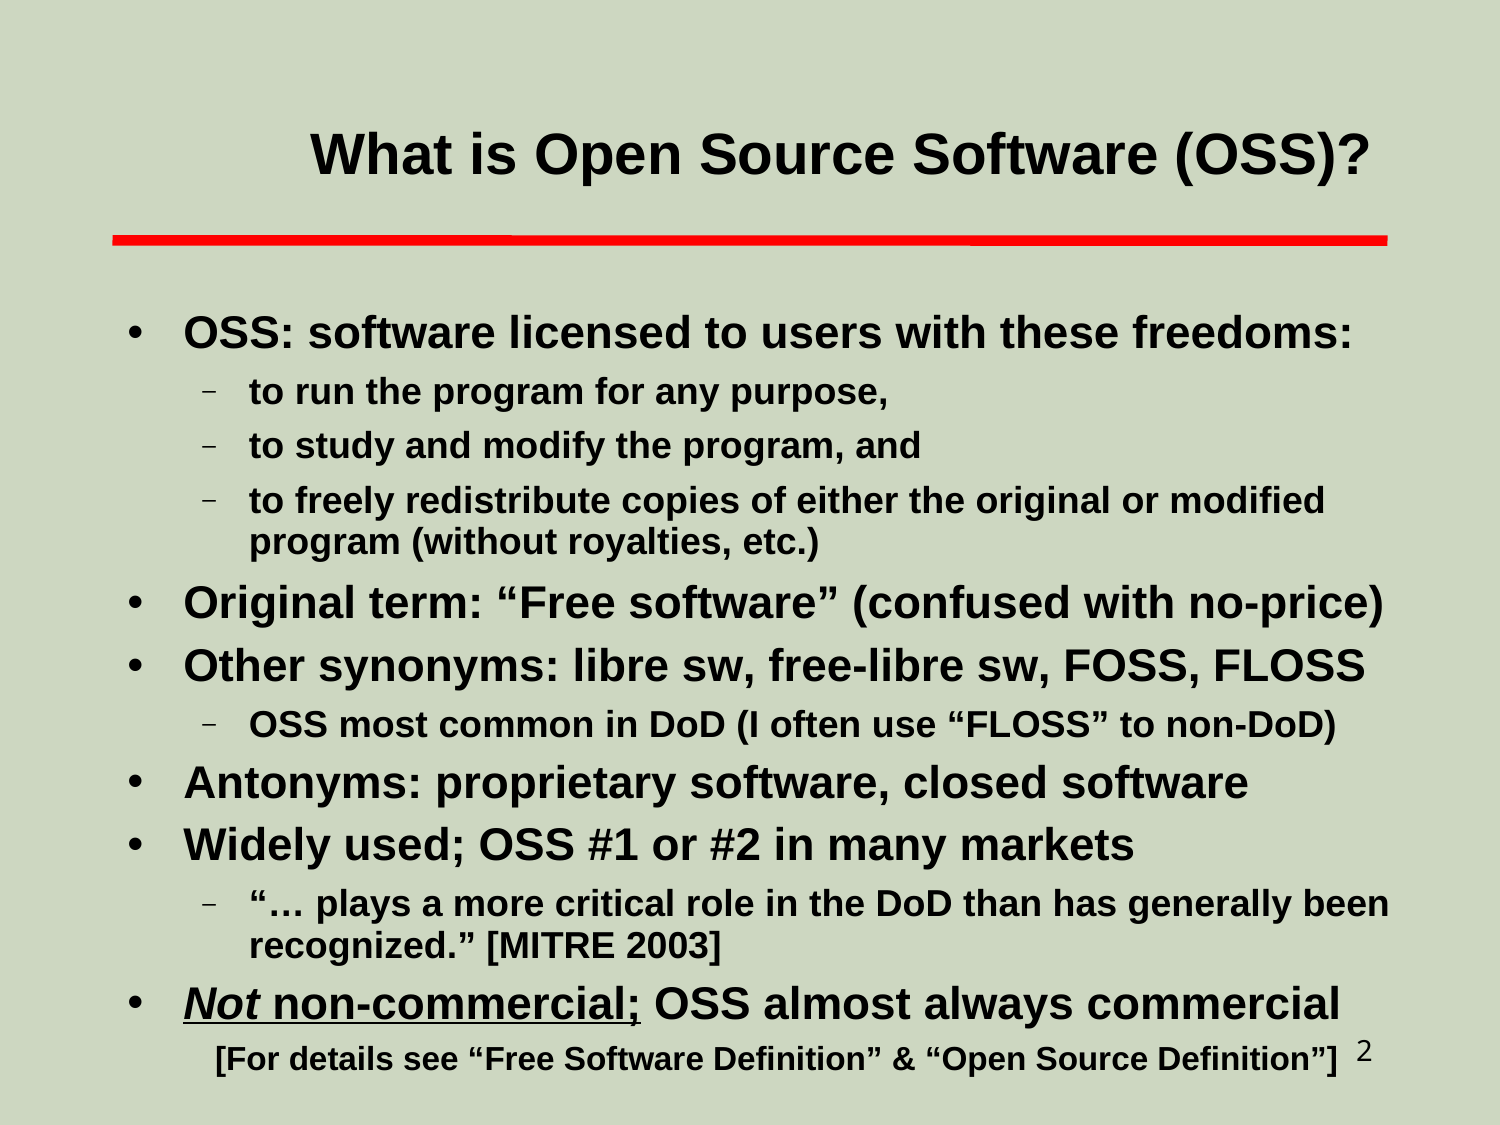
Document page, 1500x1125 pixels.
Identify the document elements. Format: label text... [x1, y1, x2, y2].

title What is Open Source Software (OSS)? [216, 85, 1388, 224]
list OSS: software licensed to users with these freedoms: to run the program for any purpose, to study and modify the program, and to freely redistribute copies of either the original or modified program (without royalties, etc.) Original term: “Free software” (confused with no-price) Other synonyms: libre sw, free-libre sw, FOSS, FLOSS OSS most common in DoD (I often use “FLOSS” to non-DoD) Antonyms: proprietary software, closed software Widely used; OSS #1 or #2 in many markets “… plays a more critical role in the DoD than has generally been recognized.” [MITRE 2003] Not non-commercial; OSS almost always commercial [For details see “Free Software Definition” & “Open Source Definition”] [112, 299, 1443, 1089]
